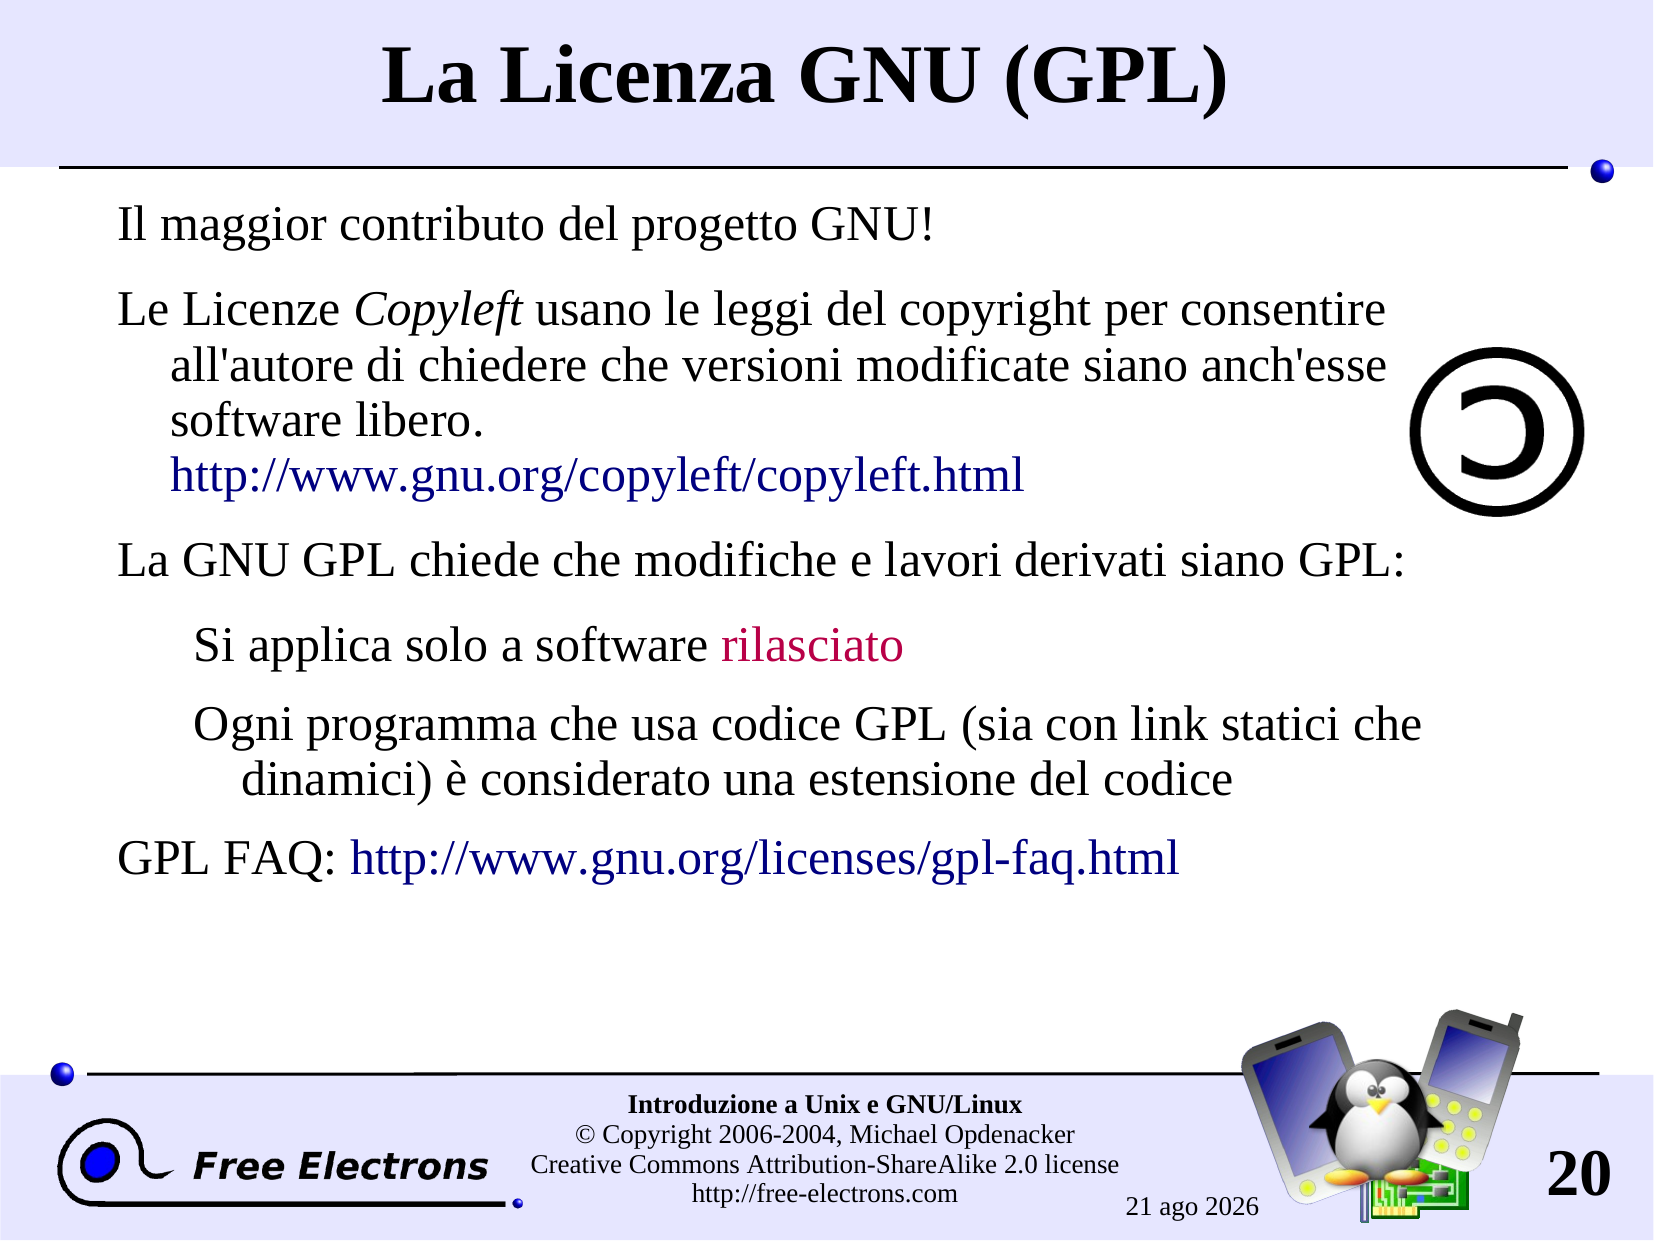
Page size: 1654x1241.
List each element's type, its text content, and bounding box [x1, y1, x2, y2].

title La Licenza GNU (GPL) [60, 12, 1551, 138]
picture [1226, 990, 1538, 1241]
picture [1398, 341, 1596, 525]
list Il maggior contributo del progetto GNU! Le Licenze Copyleft usano le leggi del copyright per consentire all'autore di chiedere che versioni modificate siano anch'esse software libero. http://www.gnu.org/copyleft/copyleft.html La GNU GPL chiede che modifiche e lavori derivati siano GPL: Si applica solo a software rilasciato Ogni programma che usa codice GPL (sia con link statici che dinamici) è considerato una estensione del codice GPL FAQ: http://www.gnu.org/licenses/gpl-faq.html [99, 196, 1465, 1054]
picture [50, 1107, 527, 1216]
